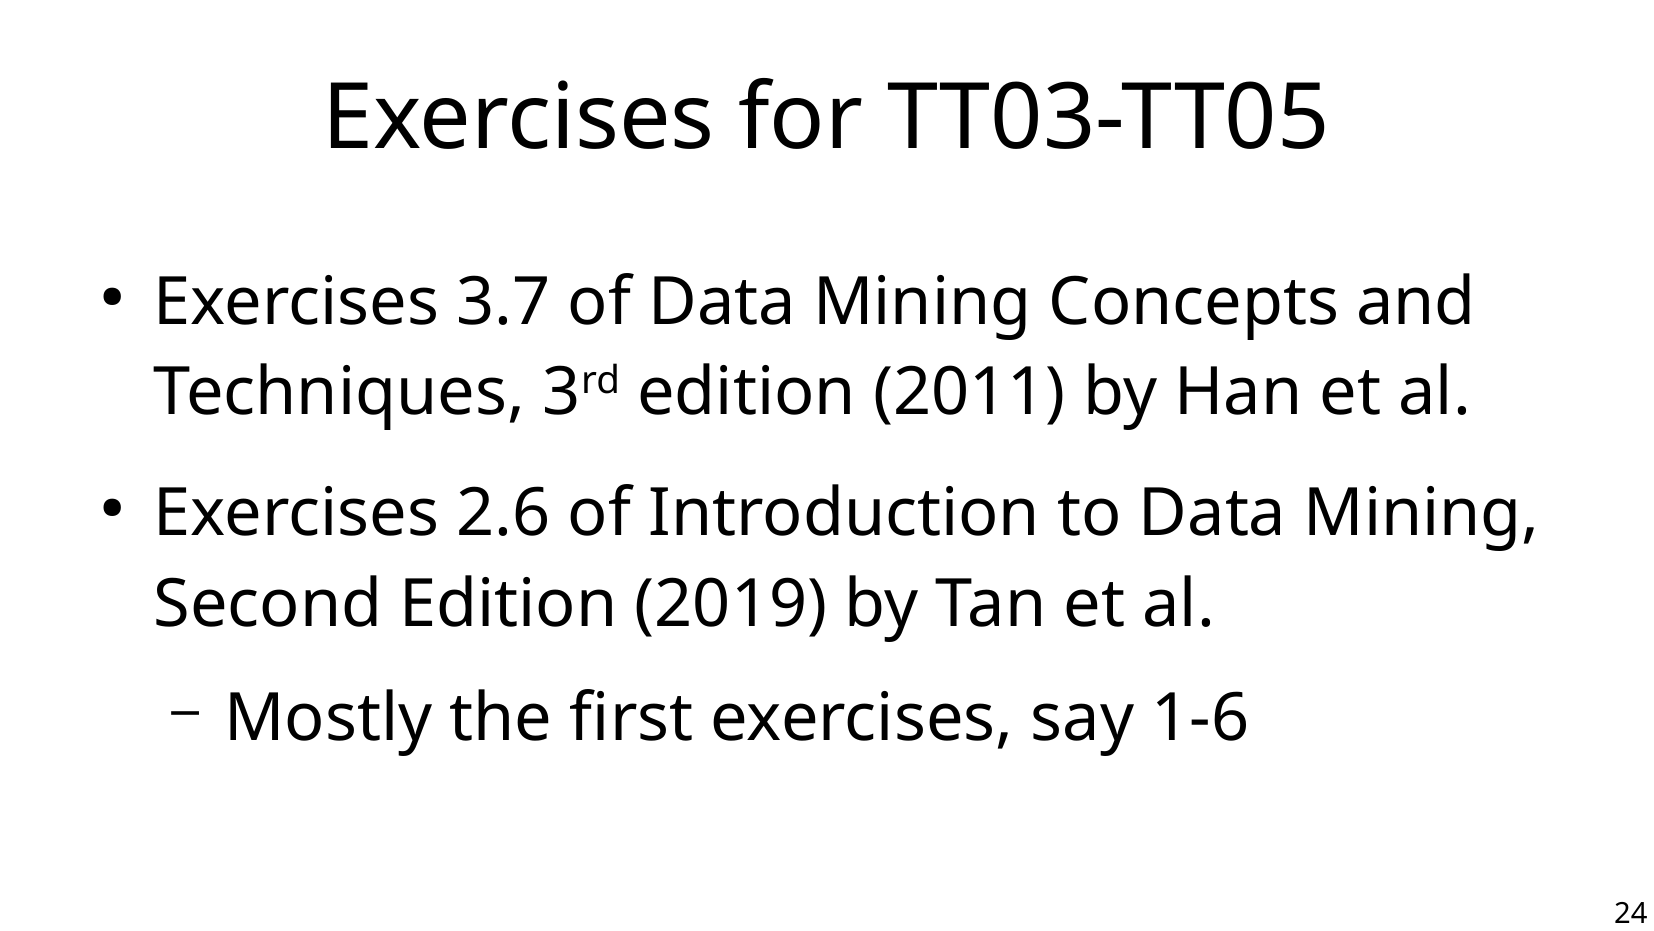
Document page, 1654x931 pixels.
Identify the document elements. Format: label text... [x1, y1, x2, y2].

title Exercises for TT03-TT05 [82, 1, 1571, 226]
list Exercises 3.7 of Data Mining Concepts and Techniques, 3rd edition (2011) by Han et al. Exercises 2.6 of Introduction to Data Mining, Second Edition (2019) by Tan et al. Mostly the first exercises, say 1-6 [82, 253, 1571, 793]
